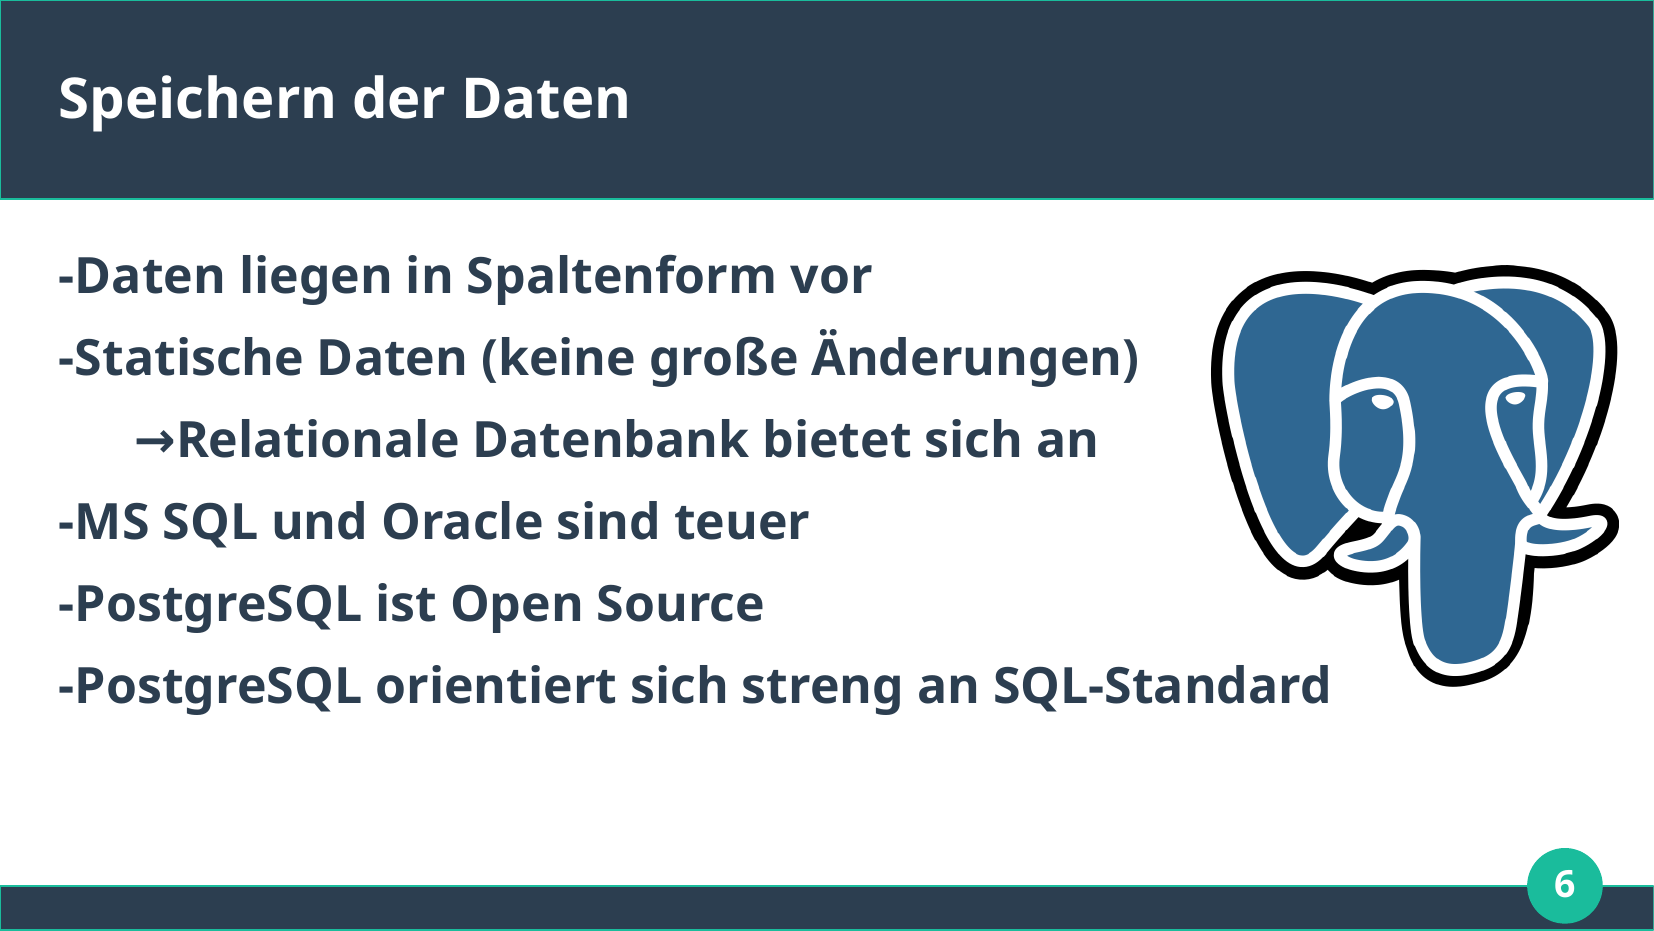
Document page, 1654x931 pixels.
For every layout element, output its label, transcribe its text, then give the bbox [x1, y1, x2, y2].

list -Daten liegen in Spaltenform vor -Statische Daten (keine große Änderungen) →Relationale Datenbank bietet sich an -MS SQL und Oracle sind teuer -PostgreSQL ist Open Source -PostgreSQL orientiert sich streng an SQL-Standard [59, 243, 1595, 864]
text_box [1505, 848, 1625, 923]
picture [1210, 265, 1619, 687]
title Speichern der Daten [59, 37, 1595, 155]
